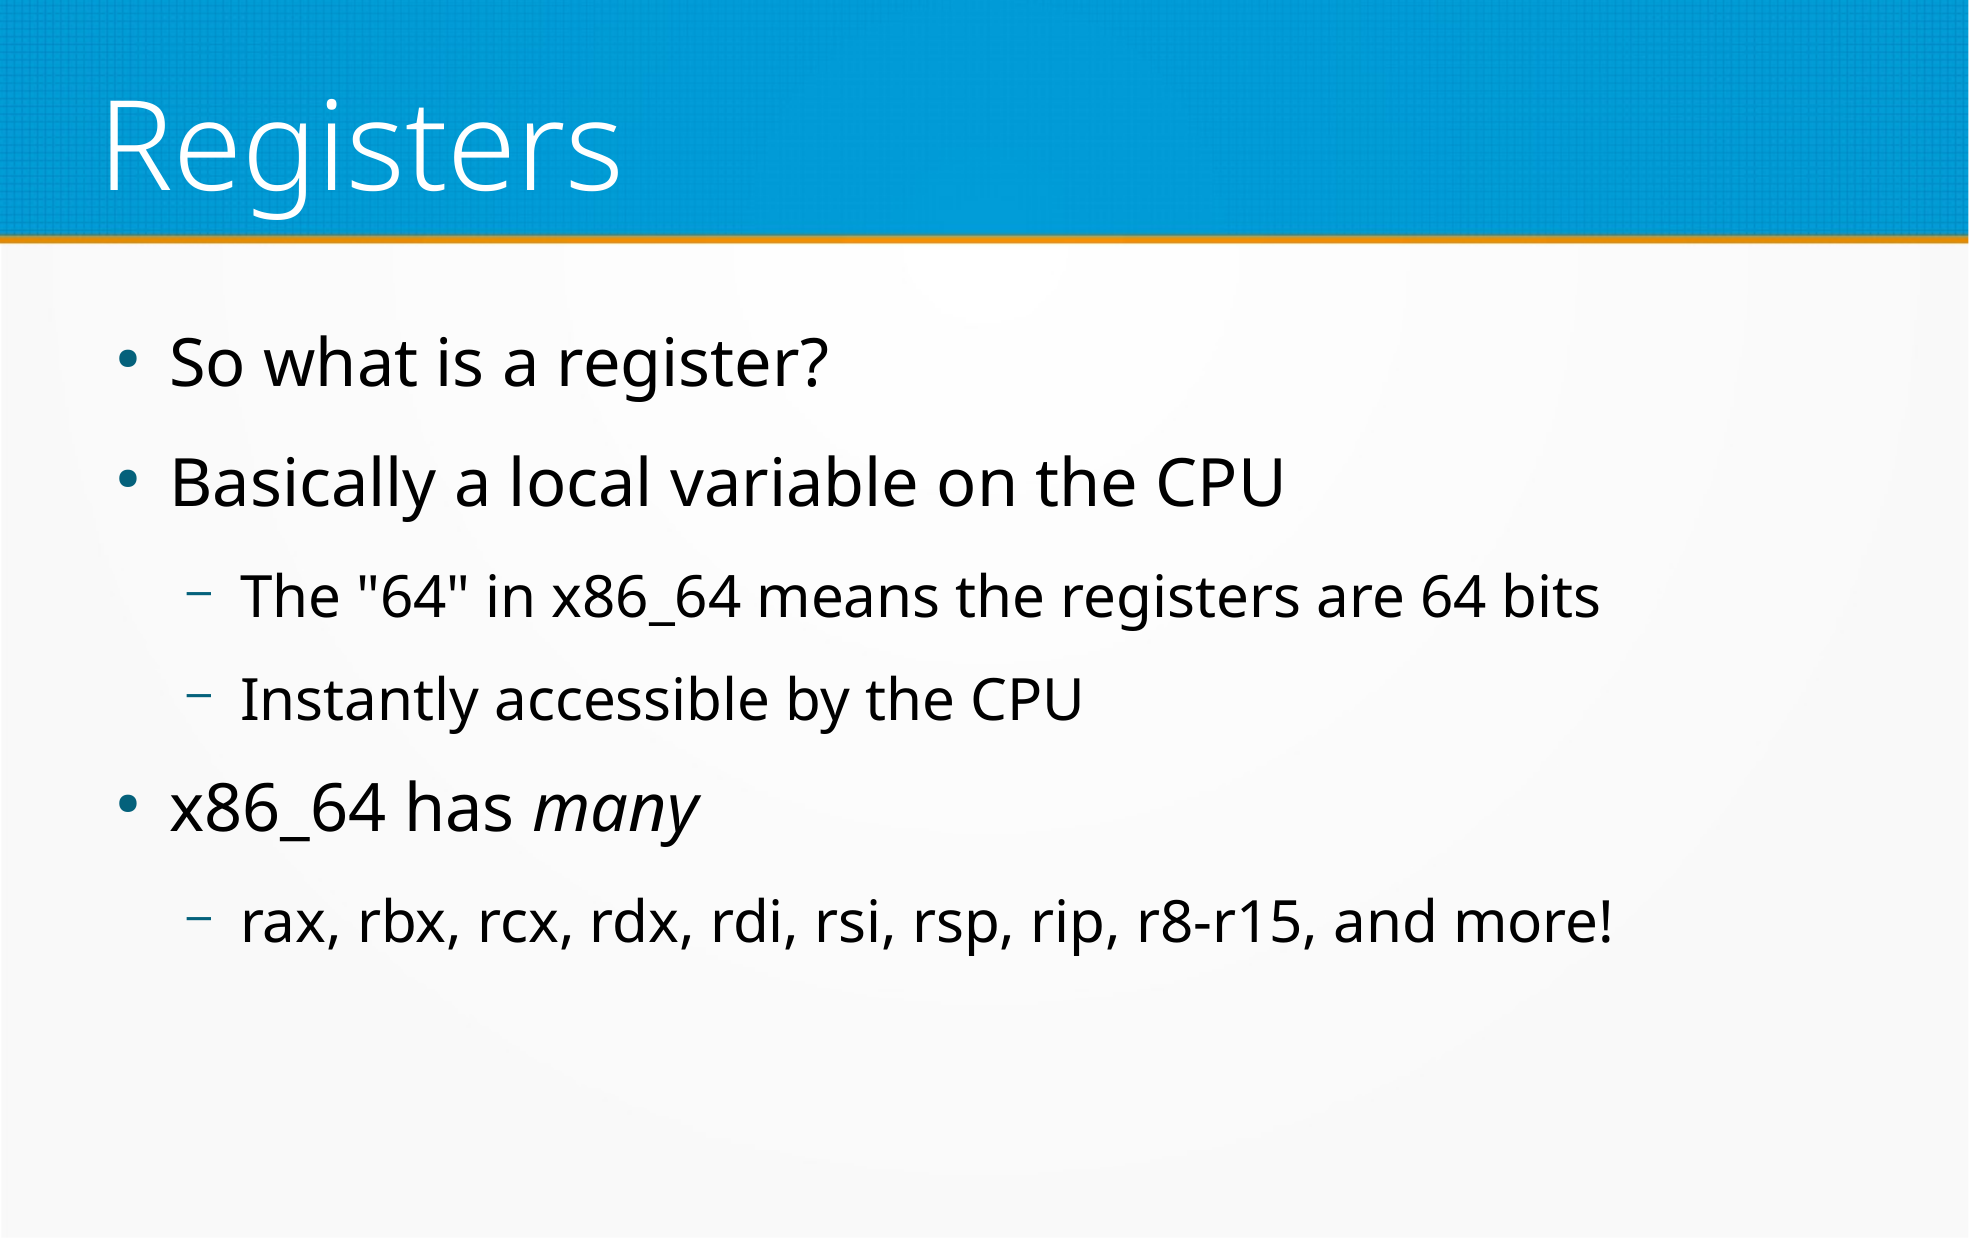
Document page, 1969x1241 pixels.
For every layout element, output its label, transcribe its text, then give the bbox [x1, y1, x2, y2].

list So what is a register? Basically a local variable on the CPU The "64" in x86_64 means the registers are 64 bits Instantly accessible by the CPU x86_64 has many rax, rbx, rcx, rdx, rdi, rsi, rsp, rip, r8-r15, and more! [98, 315, 1861, 1081]
title Registers [98, 19, 1870, 227]
picture [0, 233, 1969, 1241]
